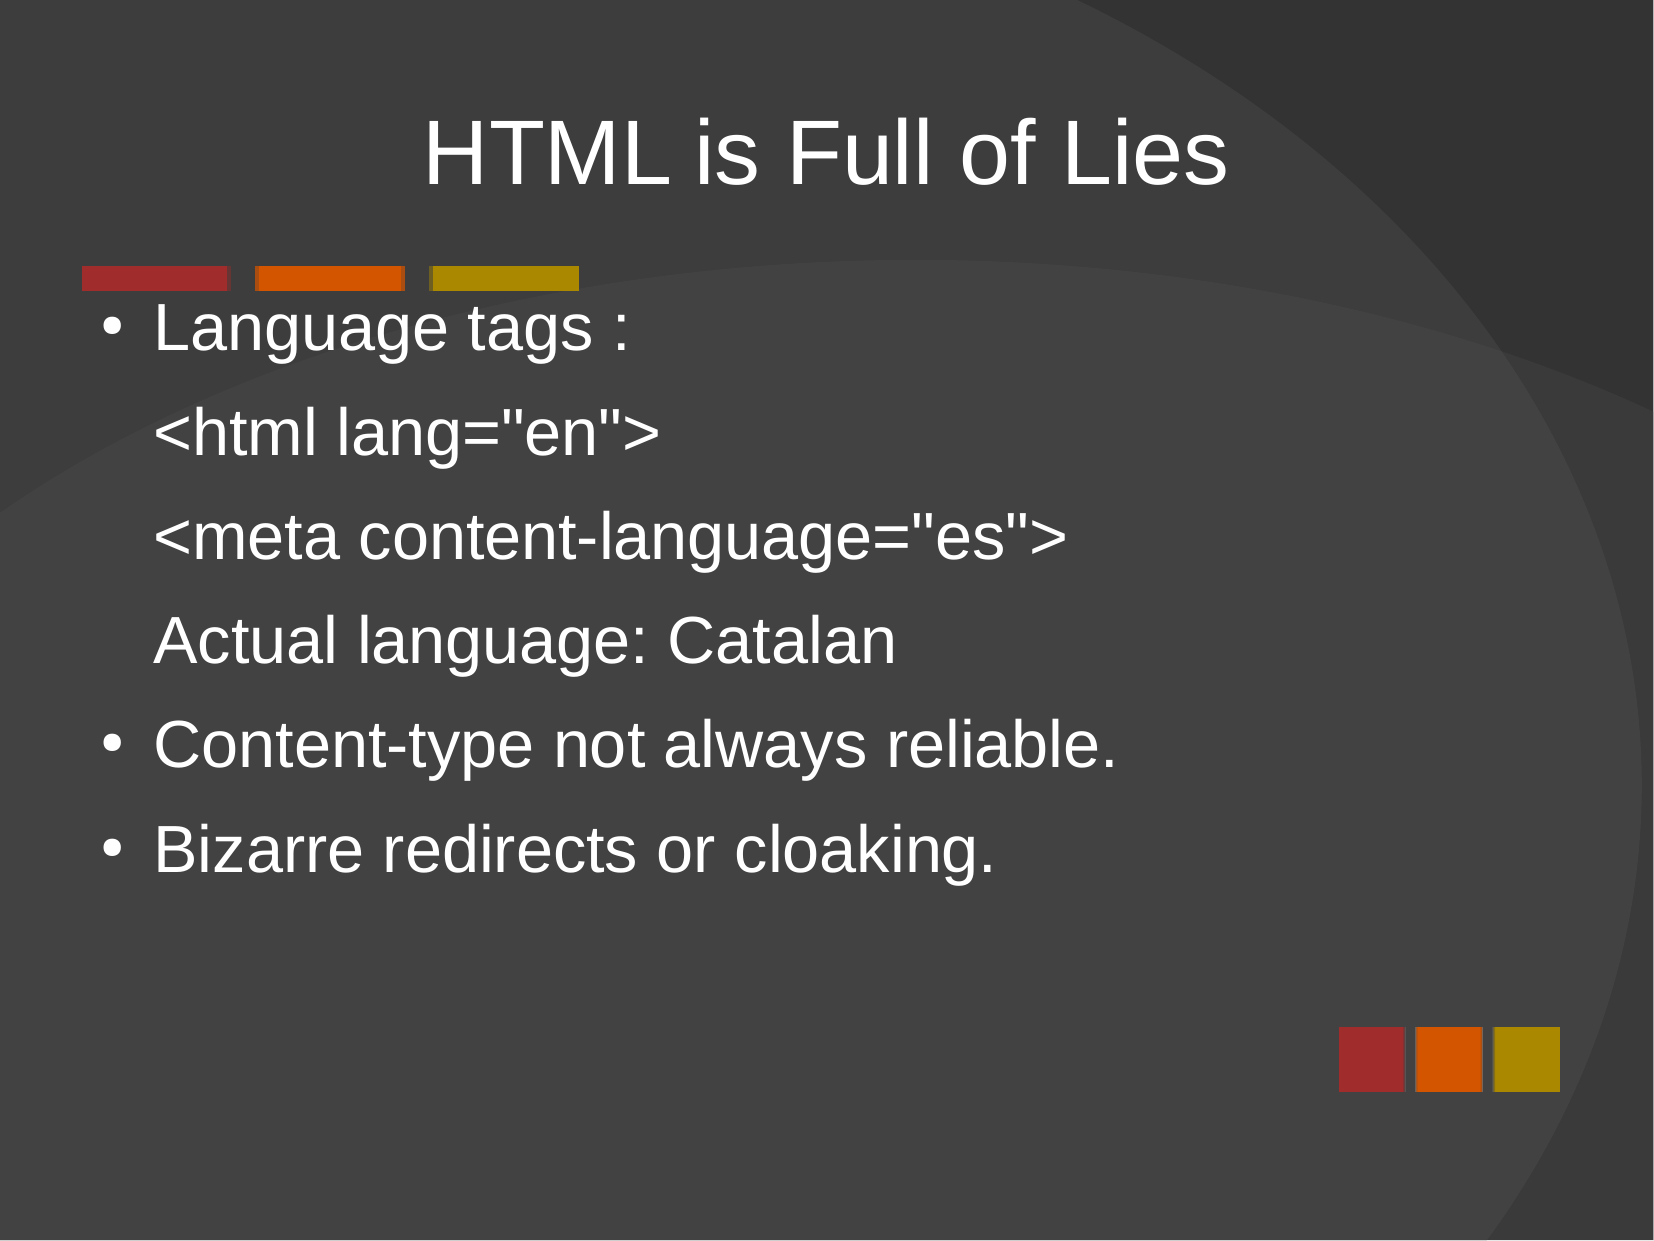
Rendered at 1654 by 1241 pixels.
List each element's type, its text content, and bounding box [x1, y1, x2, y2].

picture [1339, 1027, 1560, 1092]
title HTML is Full of Lies [82, 49, 1571, 257]
list Language tags : <html lang="en"> <meta content-language="es"> Actual language: Catalan Content-type not always reliable. Bizarre redirects or cloaking. [82, 290, 1571, 1010]
picture [82, 266, 579, 290]
